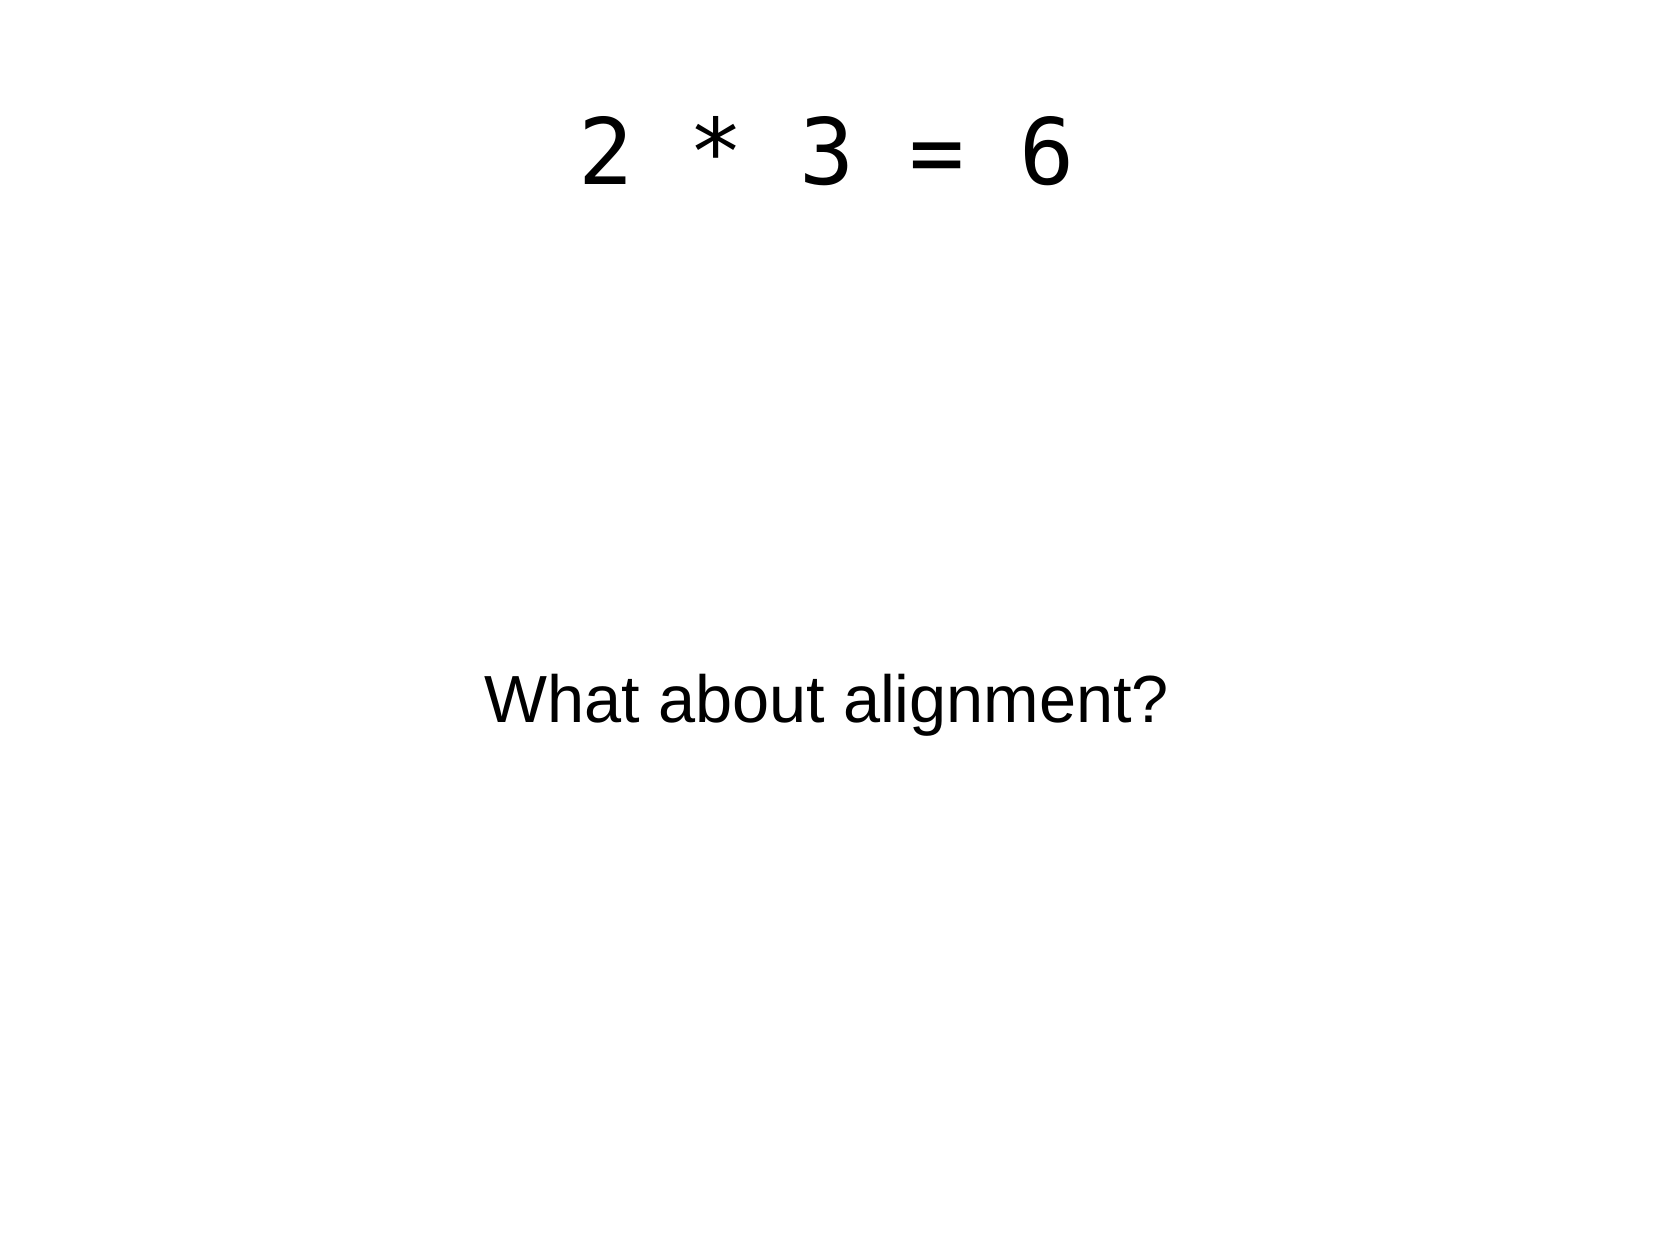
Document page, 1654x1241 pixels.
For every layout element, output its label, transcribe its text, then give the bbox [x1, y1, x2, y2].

subtitle What about alignment? [82, 297, 1571, 1102]
title 2 * 3 = 6 [82, 56, 1571, 250]
